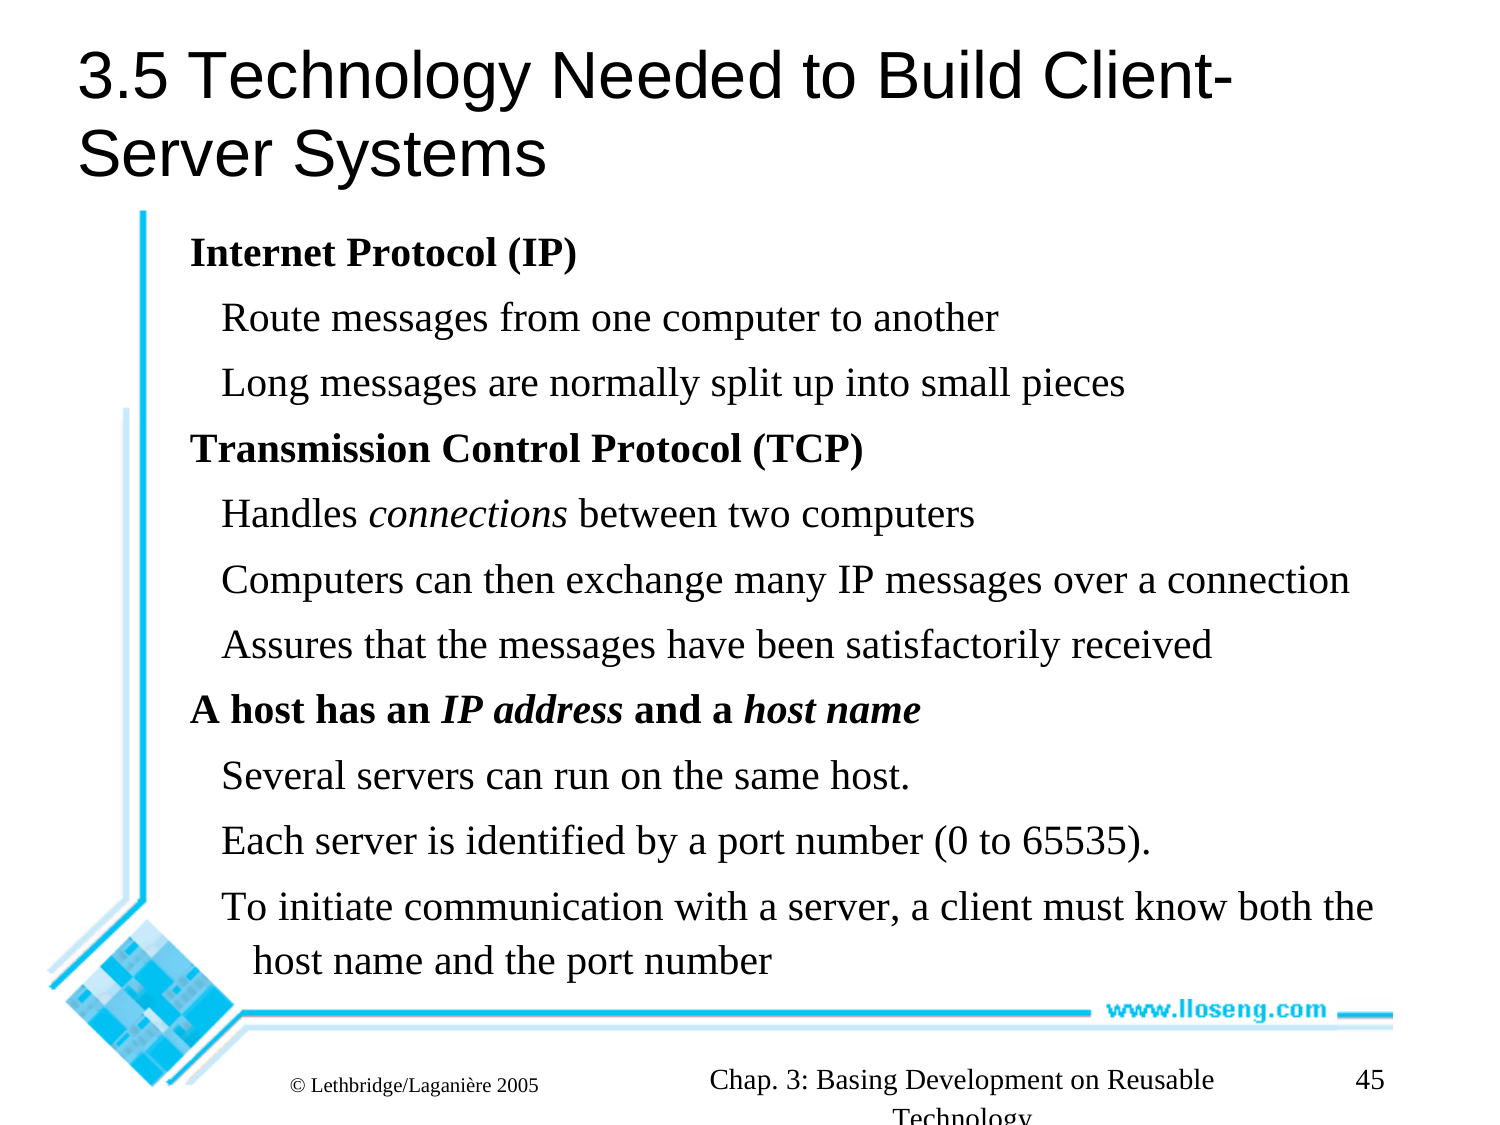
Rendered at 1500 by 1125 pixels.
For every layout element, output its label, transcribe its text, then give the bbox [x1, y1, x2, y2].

text_box © Lethbridge/Laganière 2005 [275, 1062, 601, 1125]
text_box Chap. 3: Basing Development on Reusable Technology [624, 1050, 1300, 1125]
picture [35, 199, 1363, 1089]
title 3.5 Technology Needed to Build Client-Server Systems [62, 27, 1413, 198]
list Internet Protocol (IP) Route messages from one computer to another Long messages are normally split up into small pieces Transmission Control Protocol (TCP) Handles connections between two computers Computers can then exchange many IP messages over a connection Assures that the messages have been satisfactorily received A host has an IP address and a host name Several servers can run on the same host. Each server is identified by a port number (0 to 65535). To initiate communication with a server, a client must know both the host name and the port number [174, 212, 1413, 1000]
text_box 15 [1325, 1050, 1401, 1125]
